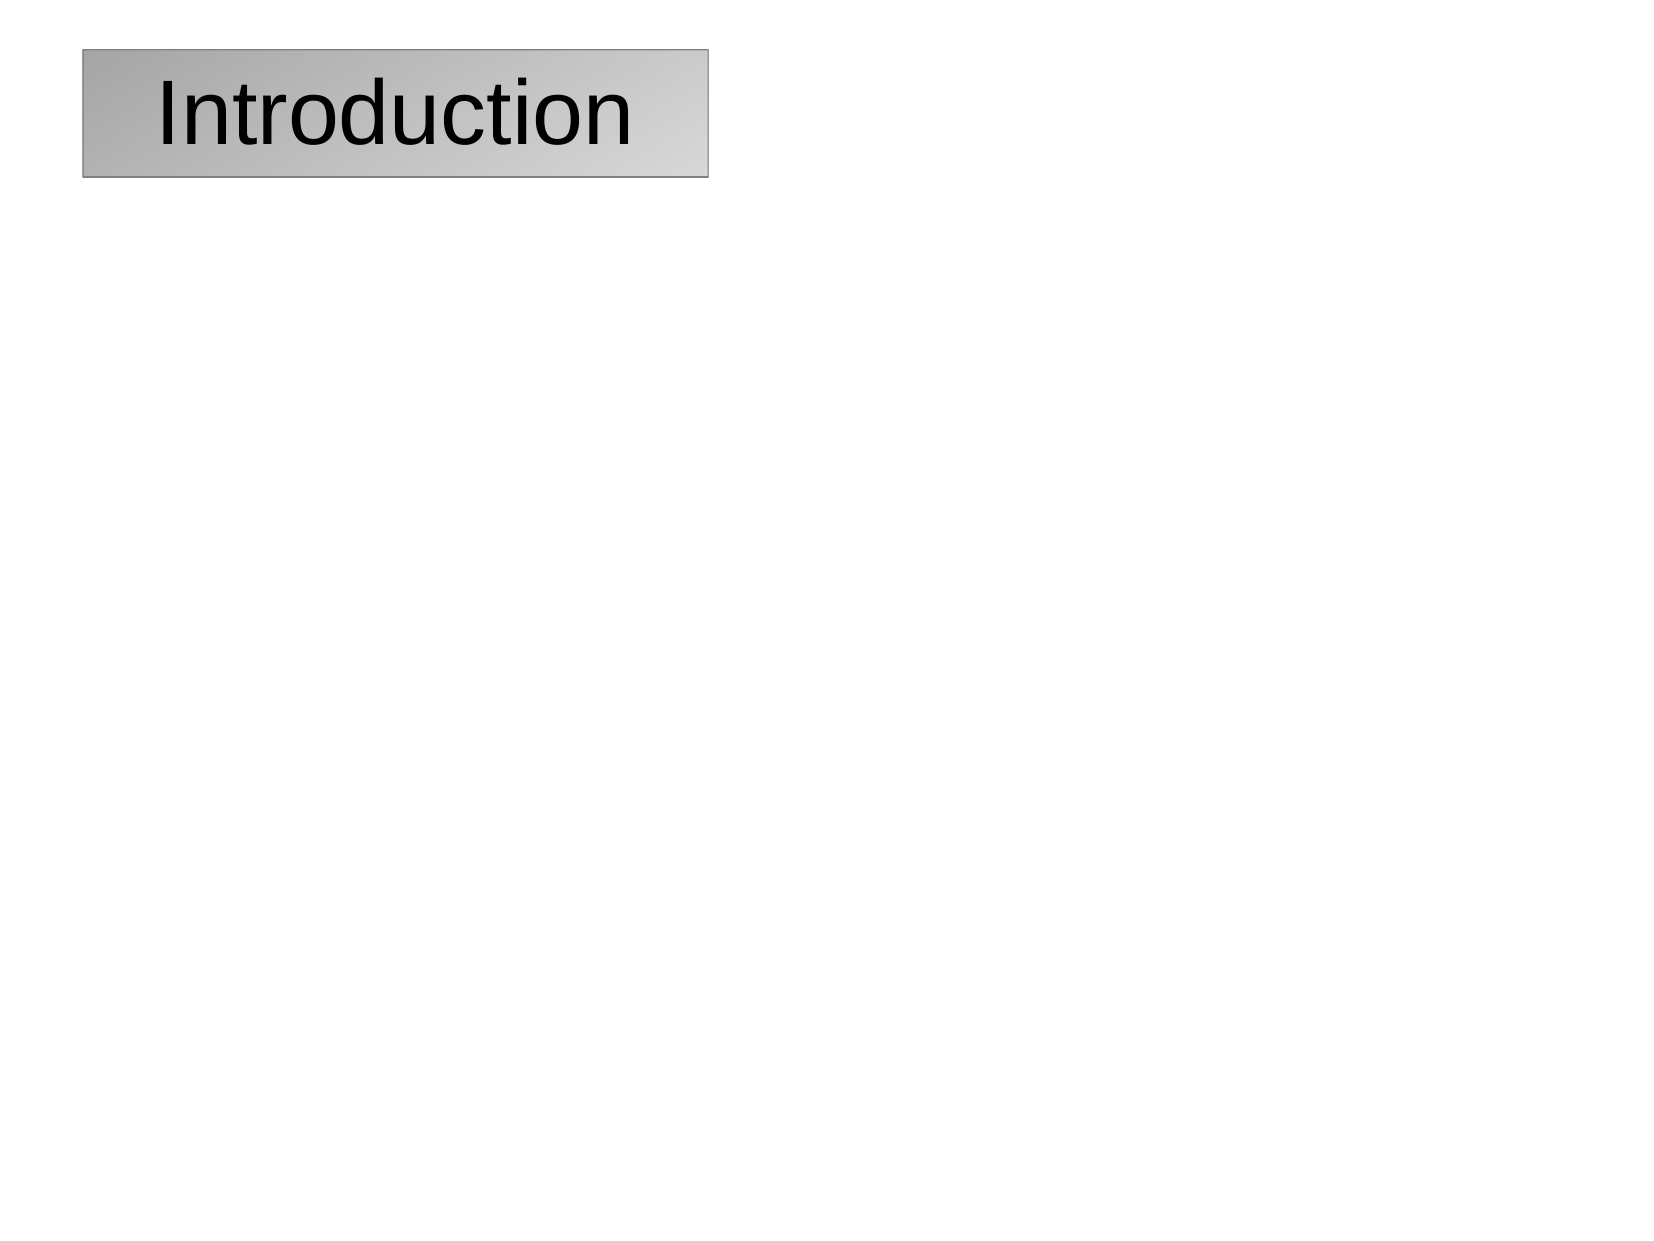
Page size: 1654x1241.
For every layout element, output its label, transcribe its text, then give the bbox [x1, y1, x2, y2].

title Introduction [82, 49, 709, 178]
